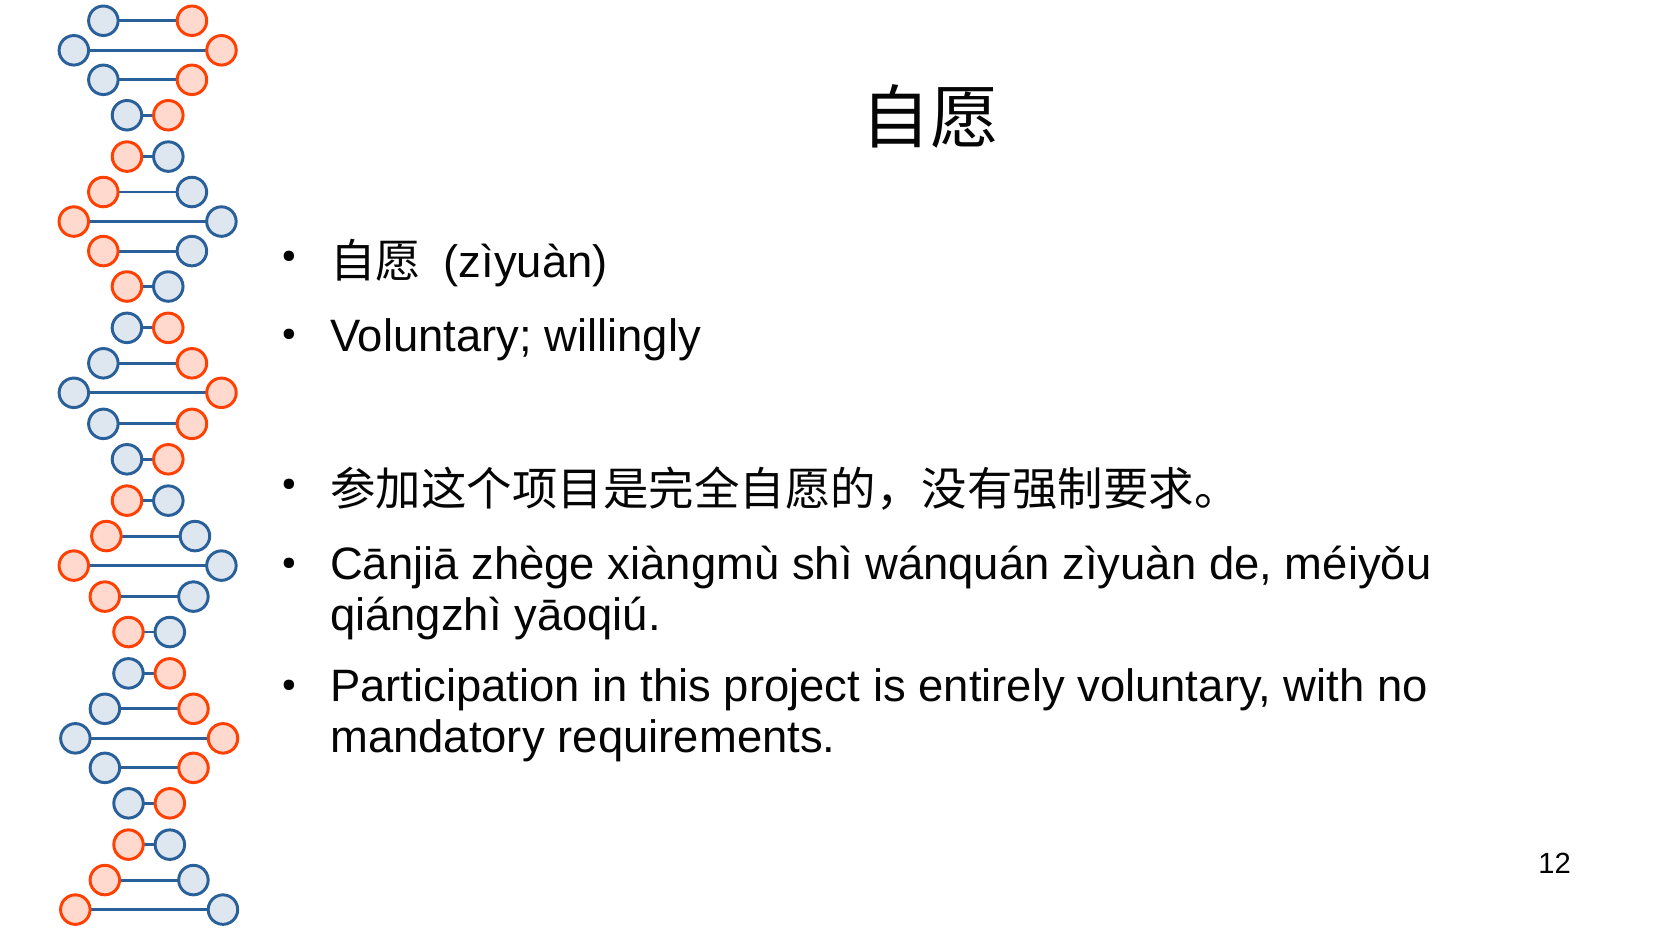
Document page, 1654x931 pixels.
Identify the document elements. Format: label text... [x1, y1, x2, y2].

title 自愿 [265, 35, 1595, 189]
list 自愿 (zìyuàn) Voluntary; willingly 参加这个项目是完全自愿的，没有强制要求。 Cānjiā zhège xiàngmù shì wánquán zìyuàn de, méiyǒu qiángzhì yāoqiú. Participation in this project is entirely voluntary, with no mandatory requirements. [265, 224, 1595, 764]
